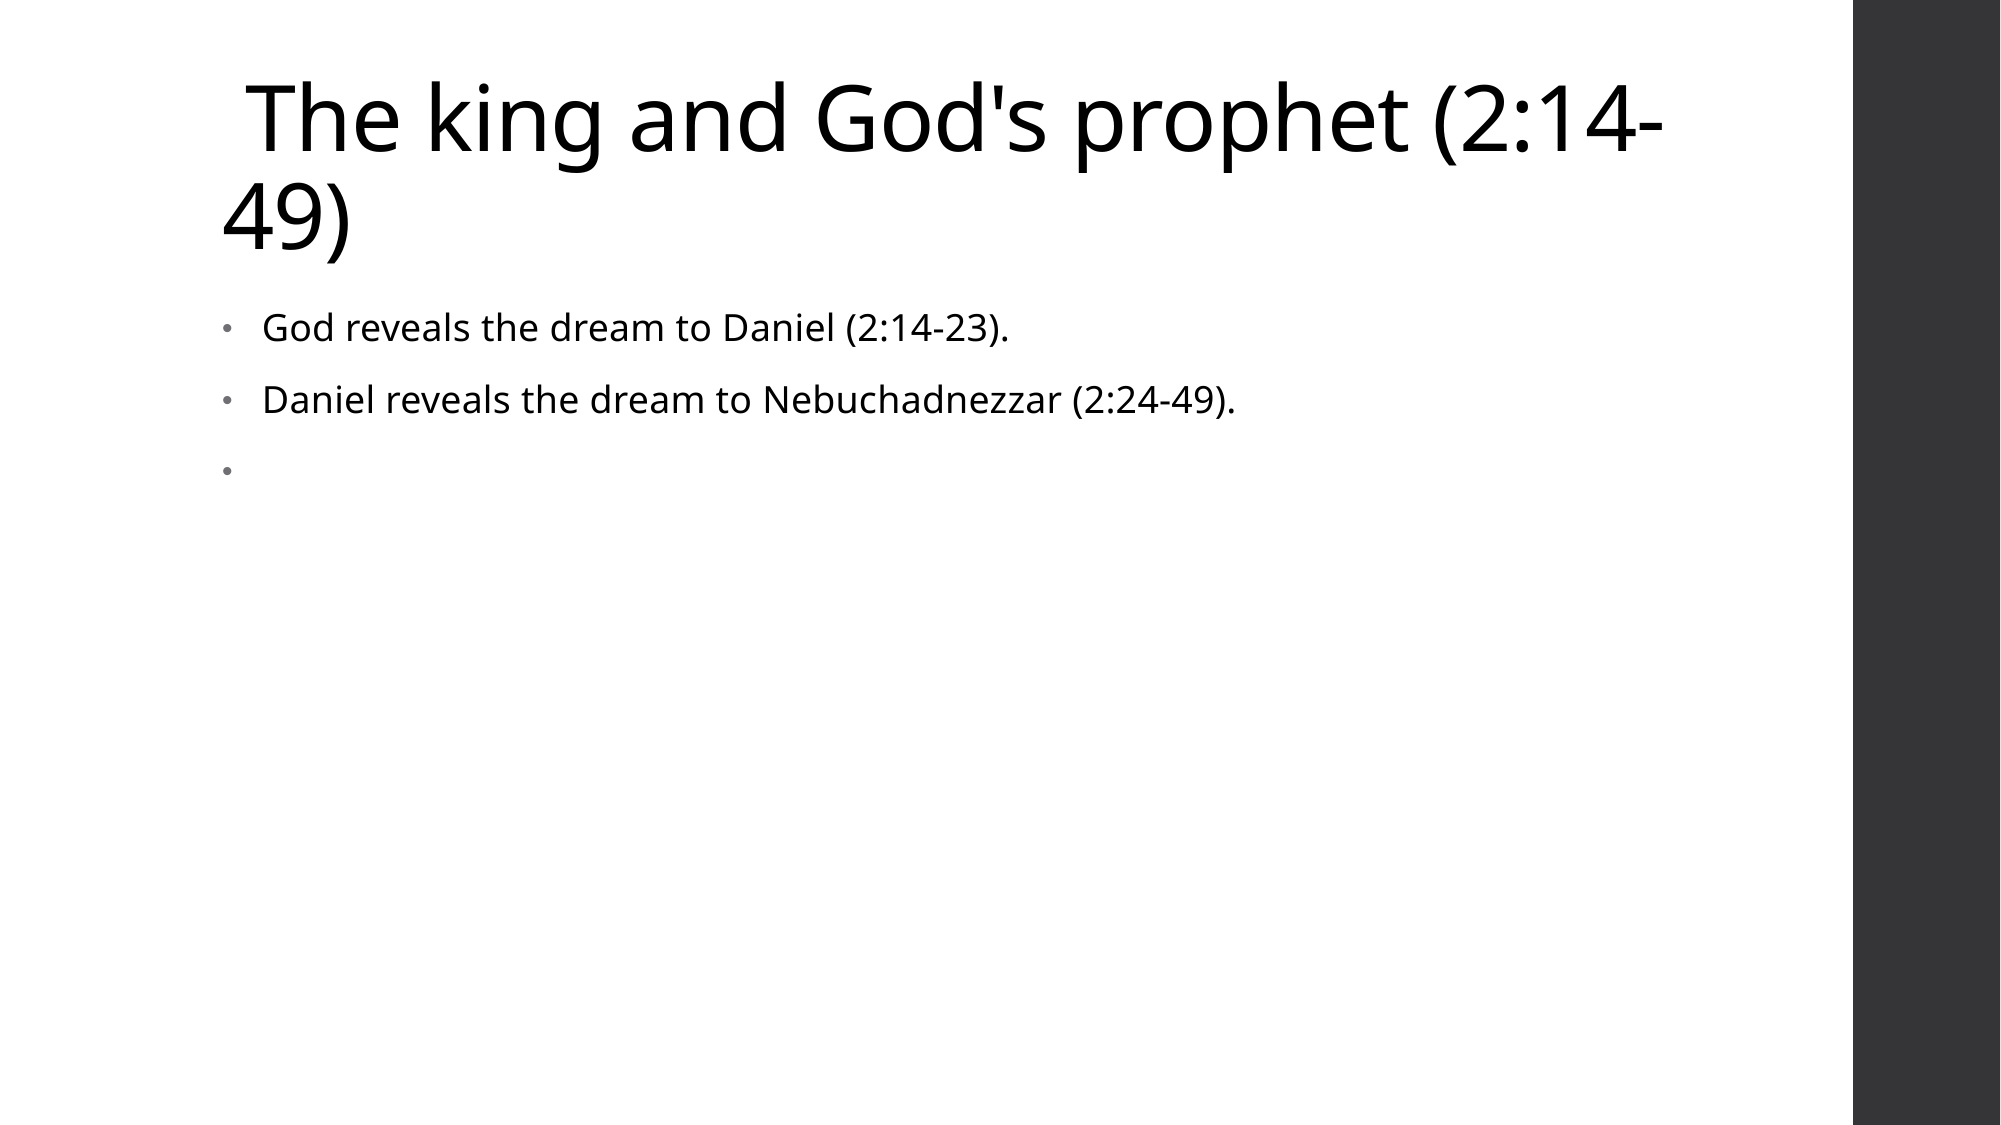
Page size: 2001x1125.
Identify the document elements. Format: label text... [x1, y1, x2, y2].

title The king and God's prophet (2:14-49) [206, 60, 1797, 278]
list God reveals the dream to Daniel (2:14-23). Daniel reveals the dream to Nebuchadnezzar (2:24-49). [206, 299, 1617, 1014]
